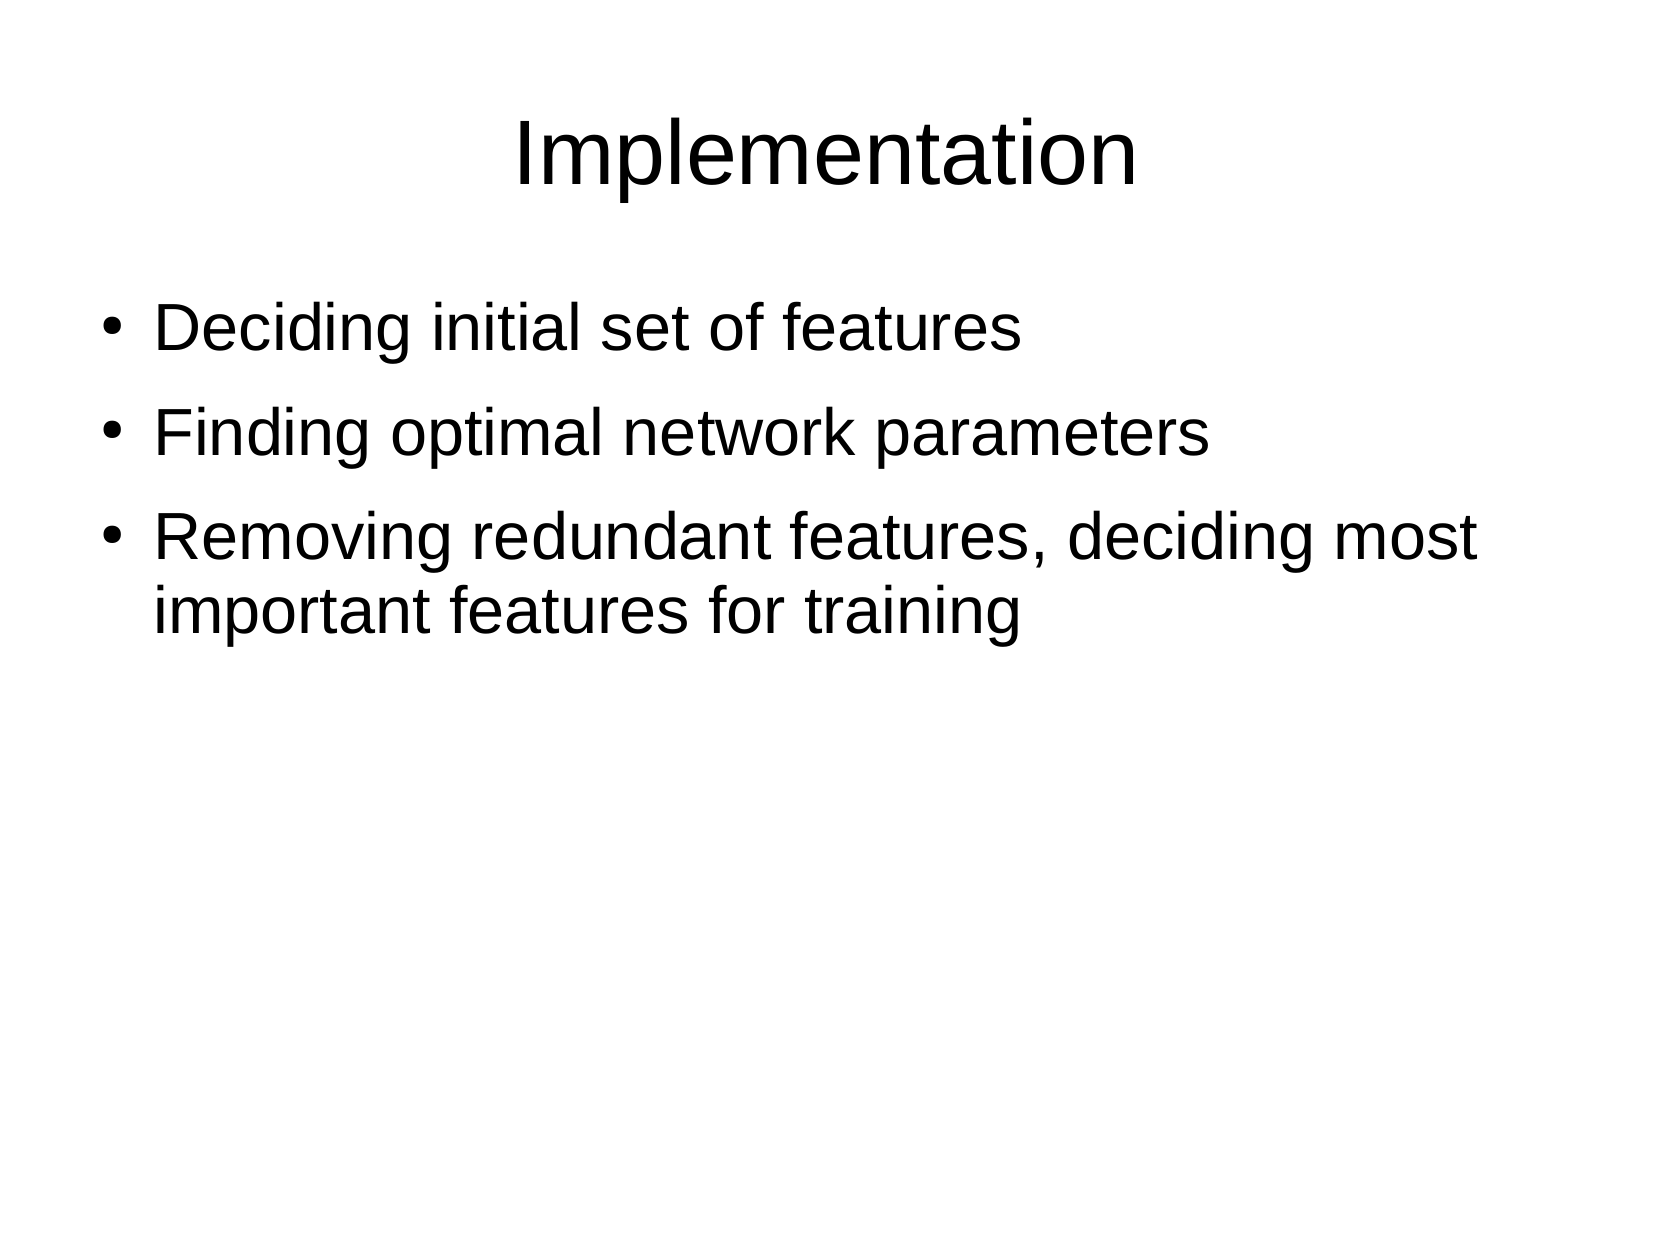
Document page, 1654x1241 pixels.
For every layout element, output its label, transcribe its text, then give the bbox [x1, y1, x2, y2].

title Implementation [82, 49, 1571, 257]
list Deciding initial set of features Finding optimal network parameters Removing redundant features, deciding most important features for training [82, 290, 1571, 1010]
